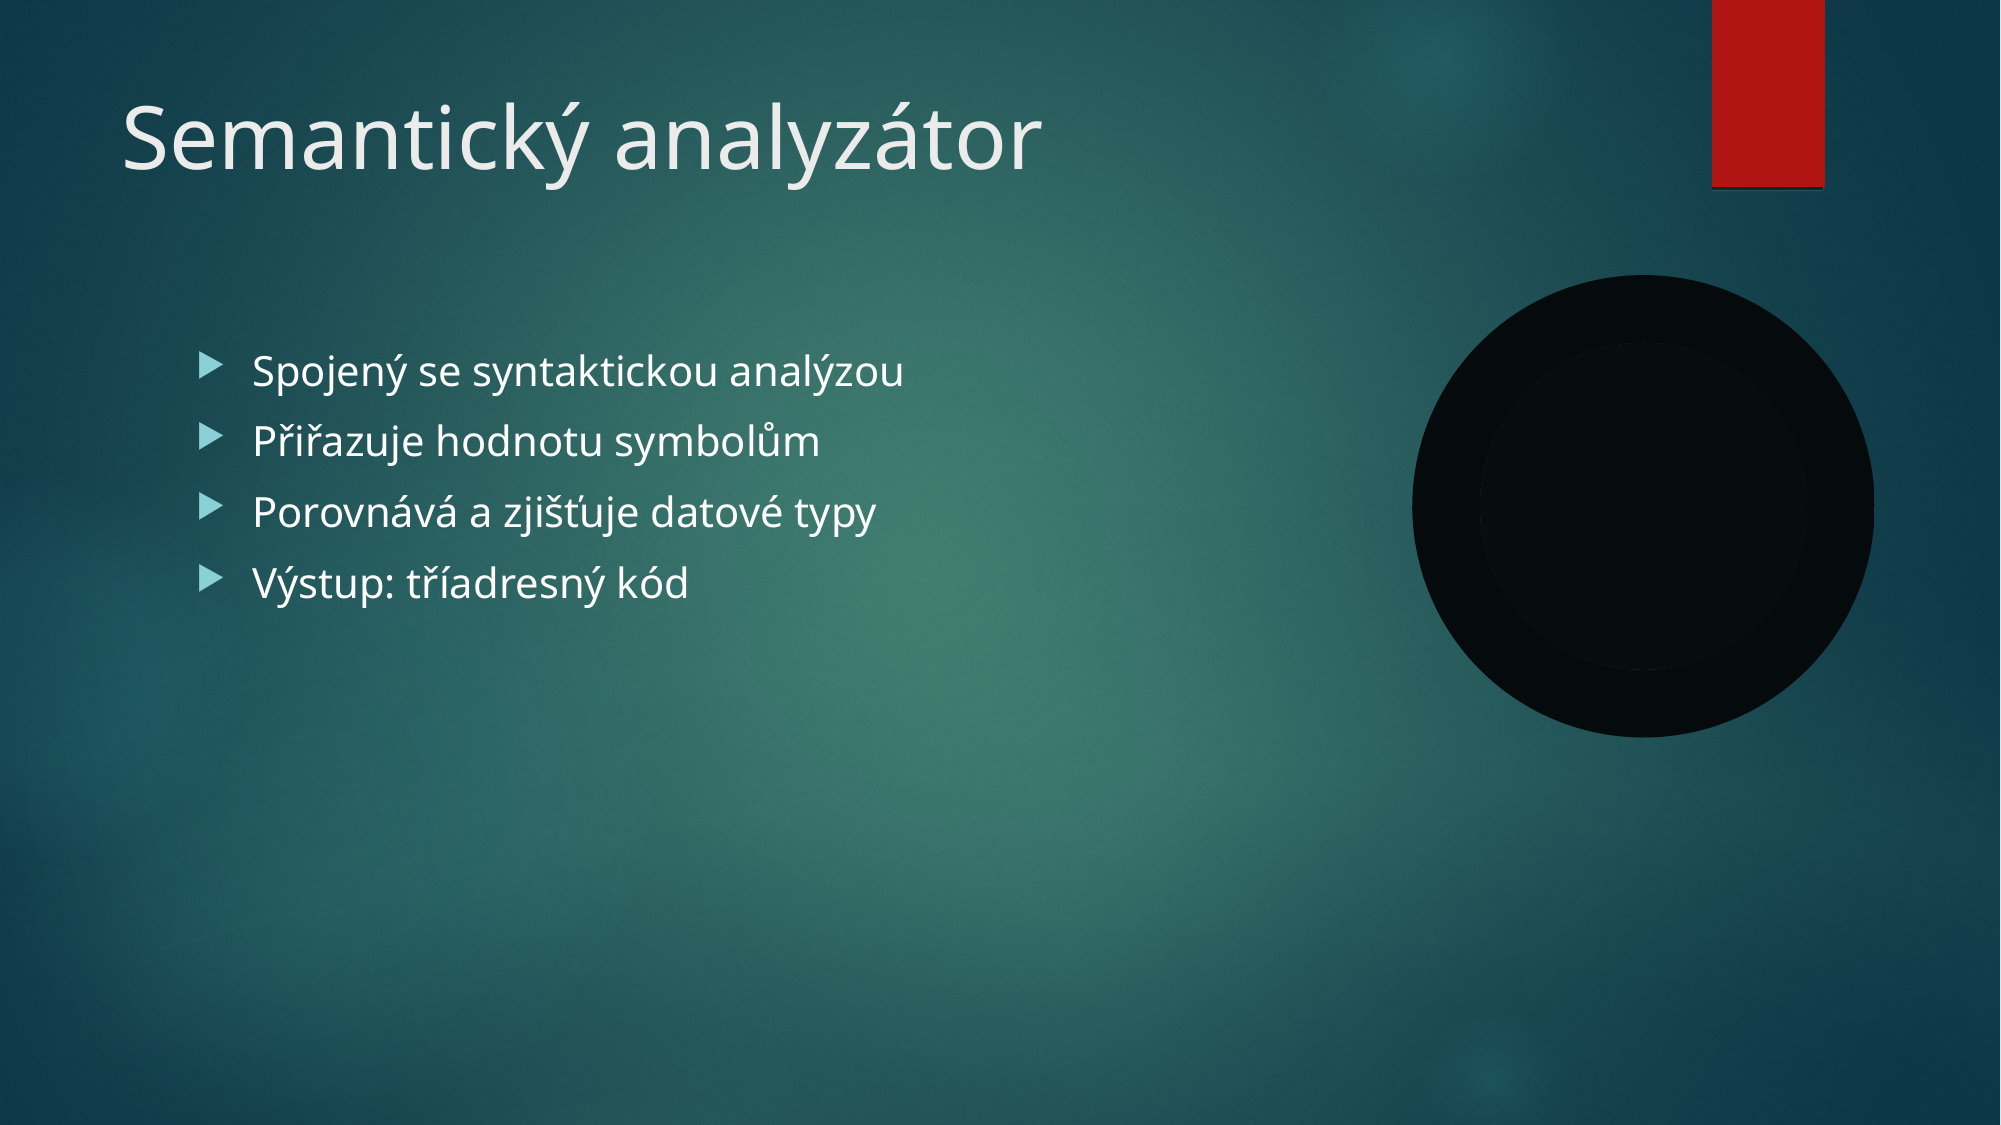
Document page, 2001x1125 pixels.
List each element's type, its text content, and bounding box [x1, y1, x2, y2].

list Spojený se syntaktickou analýzou Přiřazuje hodnotu symbolům Porovnává a zjišťuje datové typy Výstup: tříadresný kód [181, 336, 1649, 1026]
title Semantický analyzátor [106, 74, 1649, 305]
